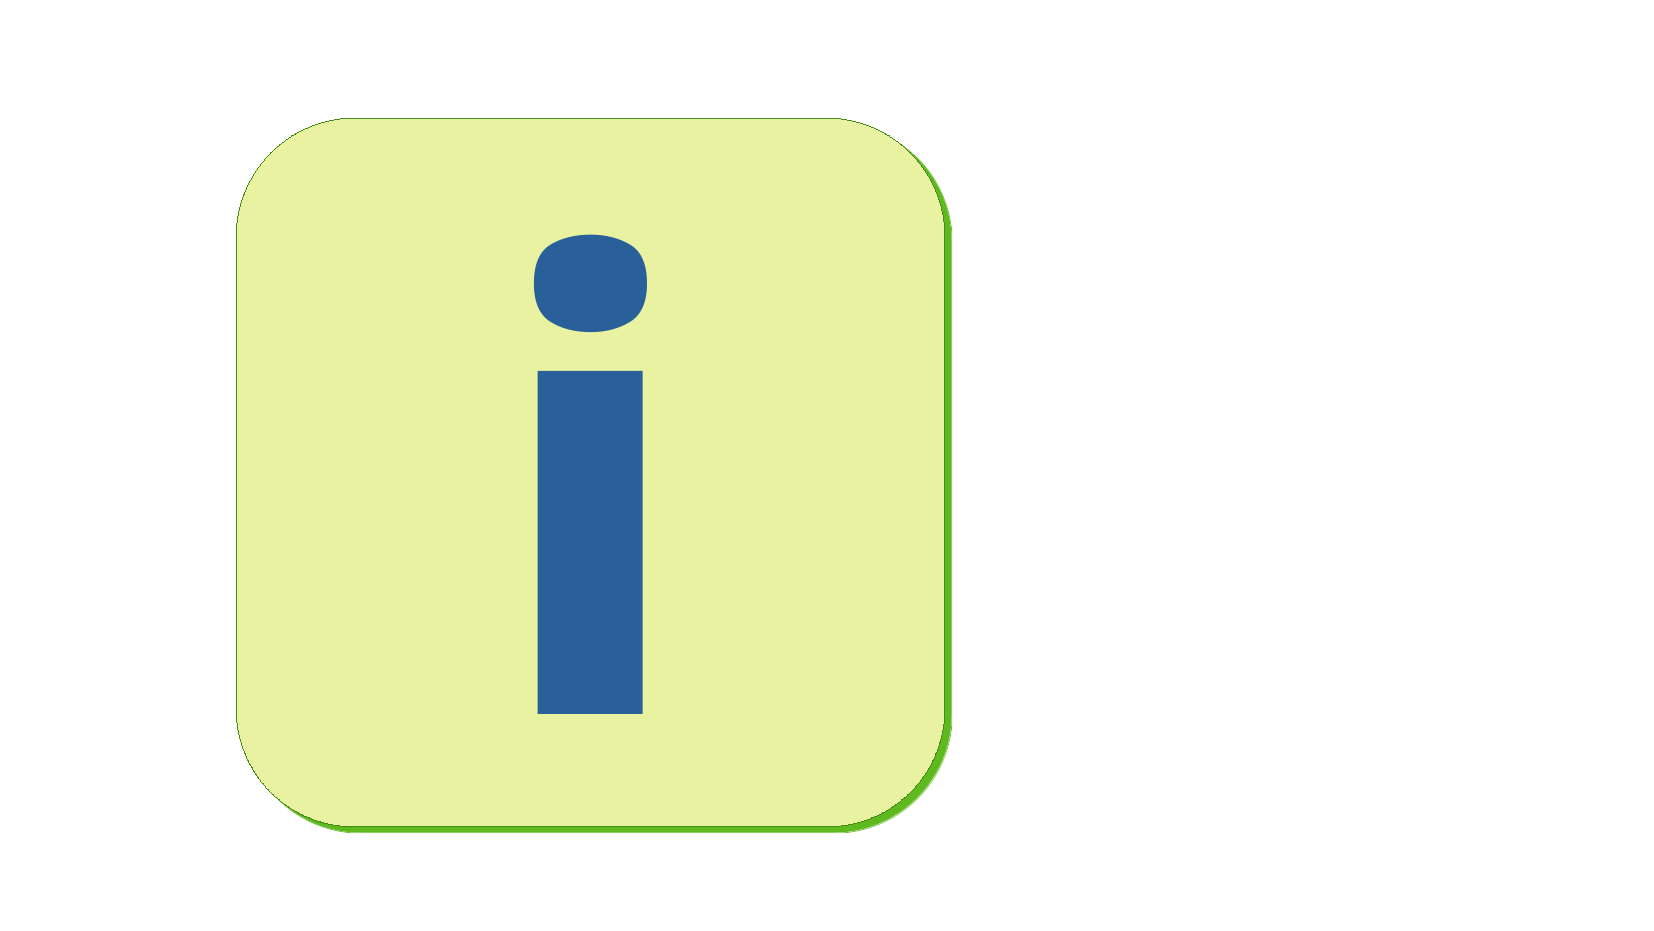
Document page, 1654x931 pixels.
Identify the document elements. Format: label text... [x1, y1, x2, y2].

text_box i [236, 118, 945, 827]
